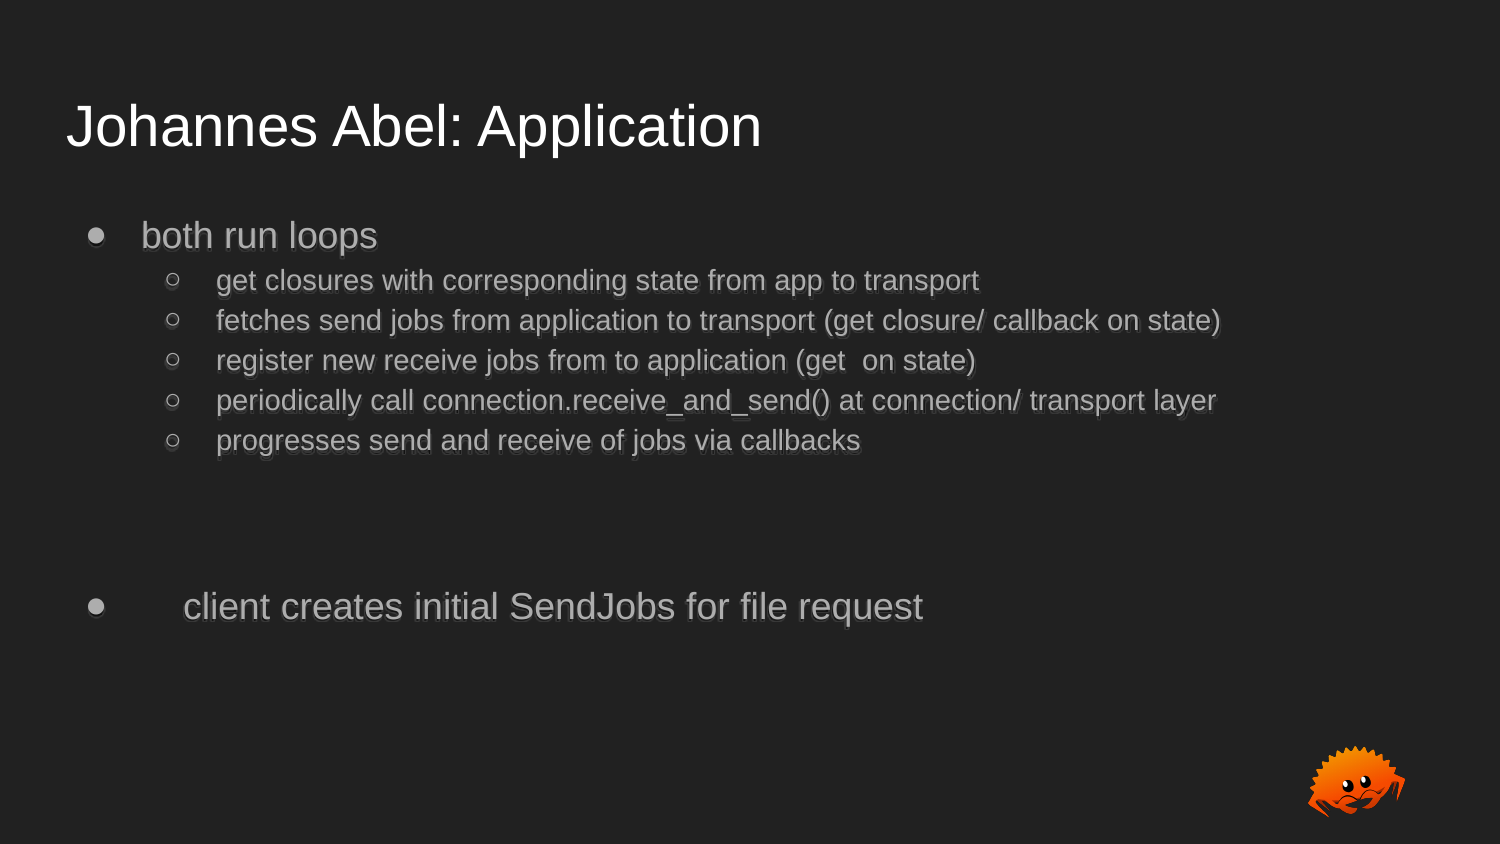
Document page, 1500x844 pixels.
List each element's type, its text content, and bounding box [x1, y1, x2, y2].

list both run loops get closures with corresponding state from app to transport fetches send jobs from application to transport (get closure/ callback on state) register new receive jobs from to application (get on state) periodically call connection.receive_and_send() at connection/ transport layer progresses send and receive of jobs via callbacks client creates initial SendJobs for file request [51, 189, 1449, 732]
picture [1293, 732, 1414, 826]
title Johannes Abel: Application [51, 72, 1449, 167]
